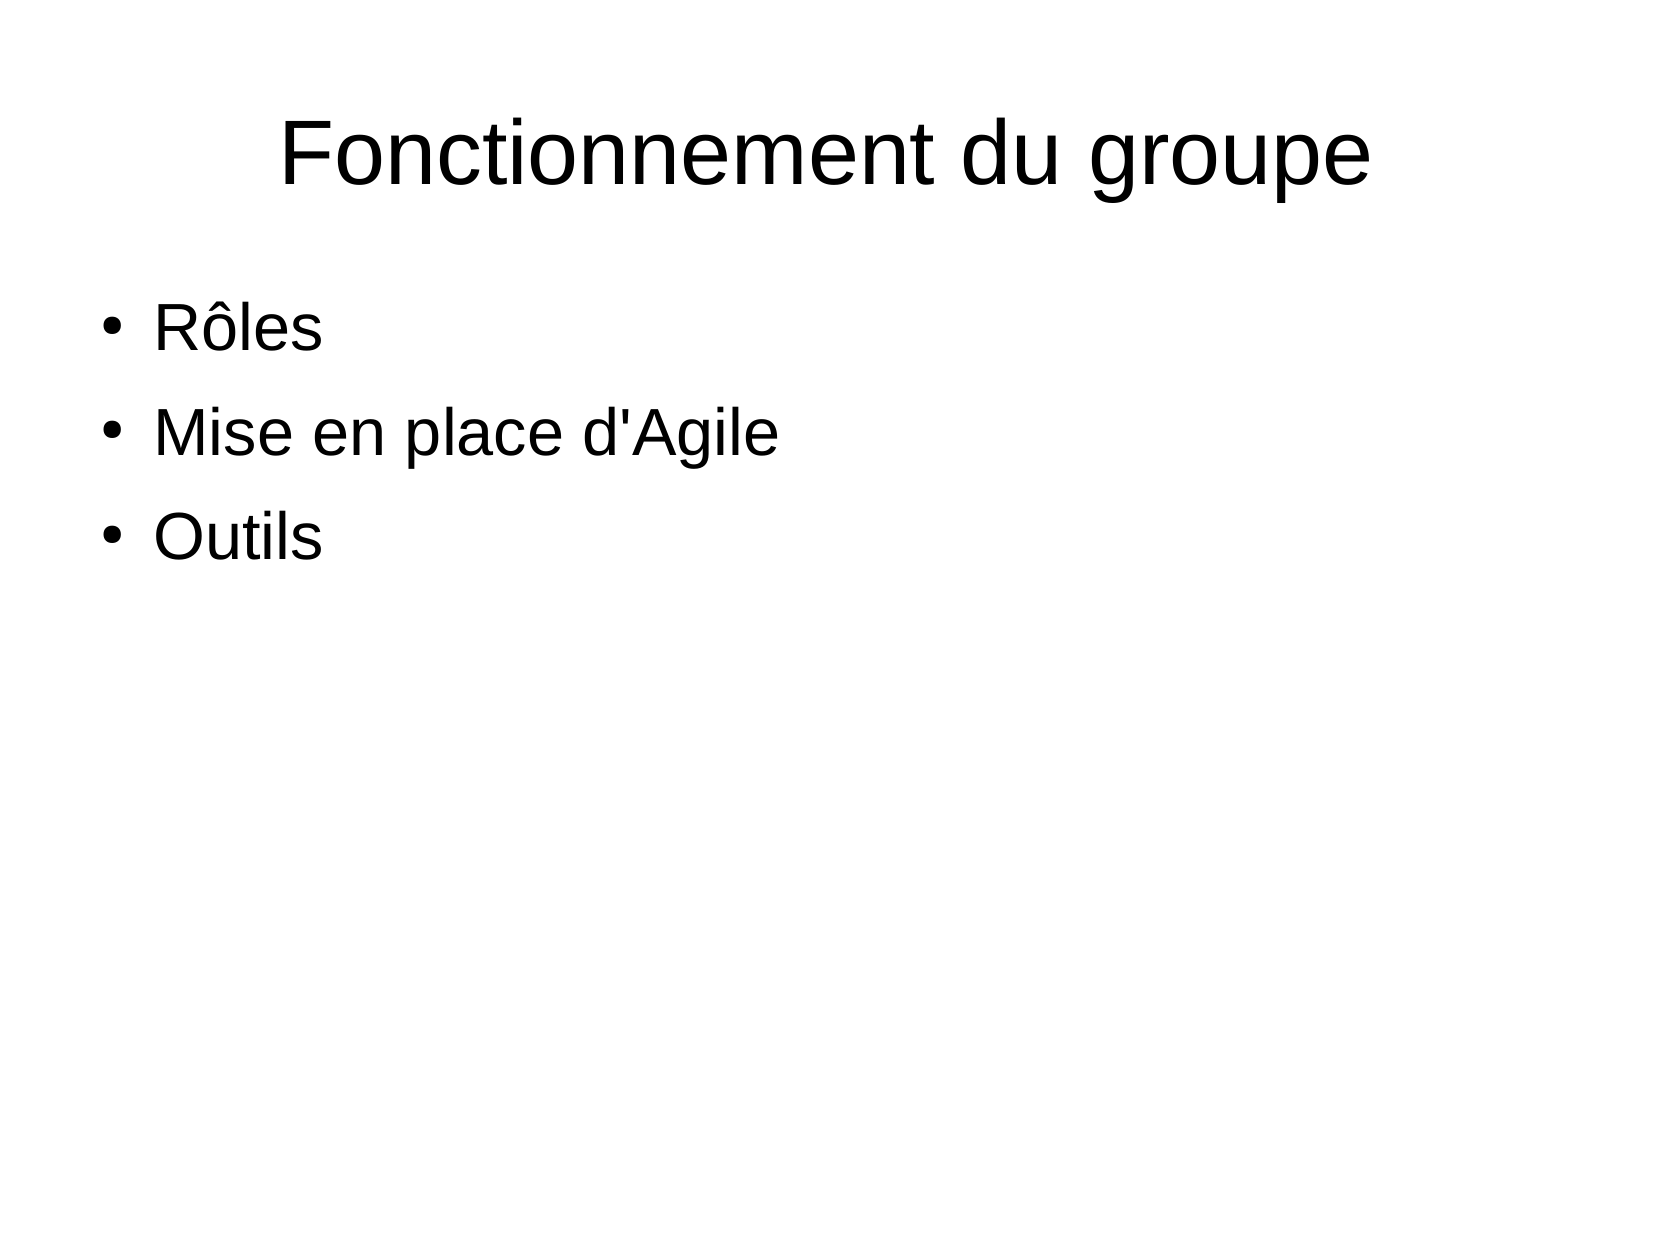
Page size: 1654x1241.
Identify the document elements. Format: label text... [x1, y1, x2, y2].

list Rôles Mise en place d'Agile Outils [82, 290, 1571, 1109]
title Fonctionnement du groupe [82, 49, 1571, 257]
